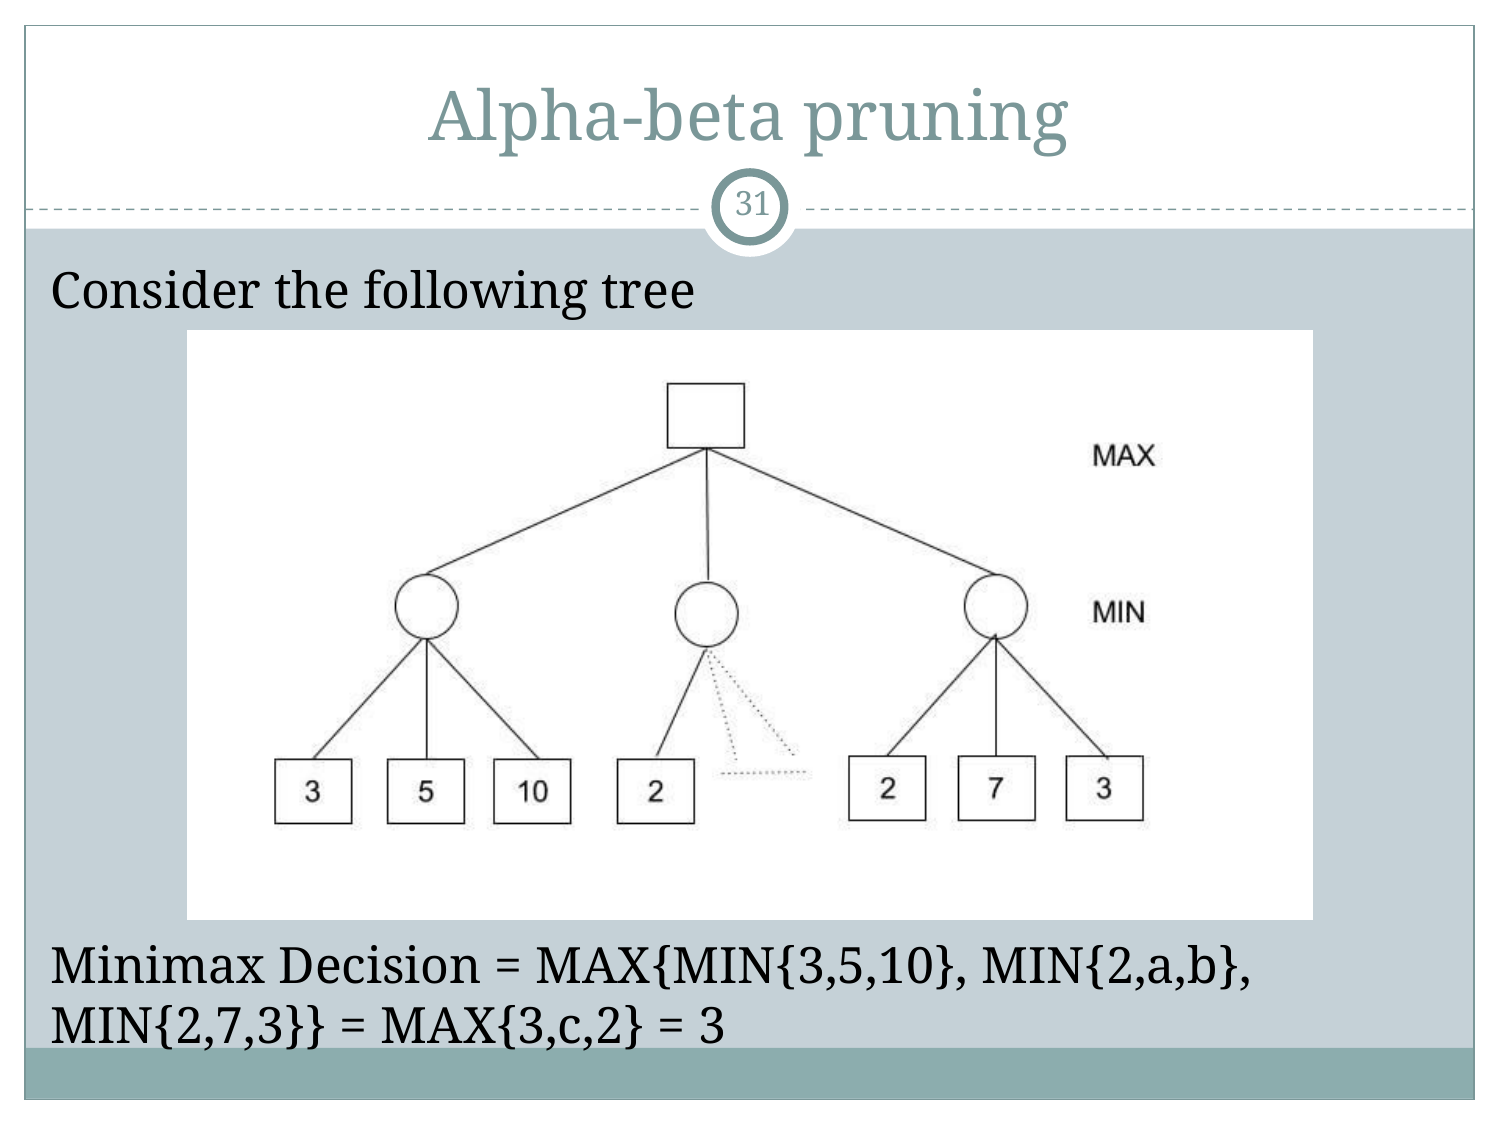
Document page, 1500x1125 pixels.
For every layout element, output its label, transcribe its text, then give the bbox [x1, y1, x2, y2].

picture [187, 330, 1313, 920]
slide_number <number> [715, 168, 791, 241]
list Consider the following tree Minimax Decision = MAX{MIN{3,5,10}, MIN{2,a,b}, MIN{2,7,3}} = MAX{3,c,2} = 3 [35, 250, 1469, 1098]
title Alpha-beta pruning [49, 37, 1450, 162]
